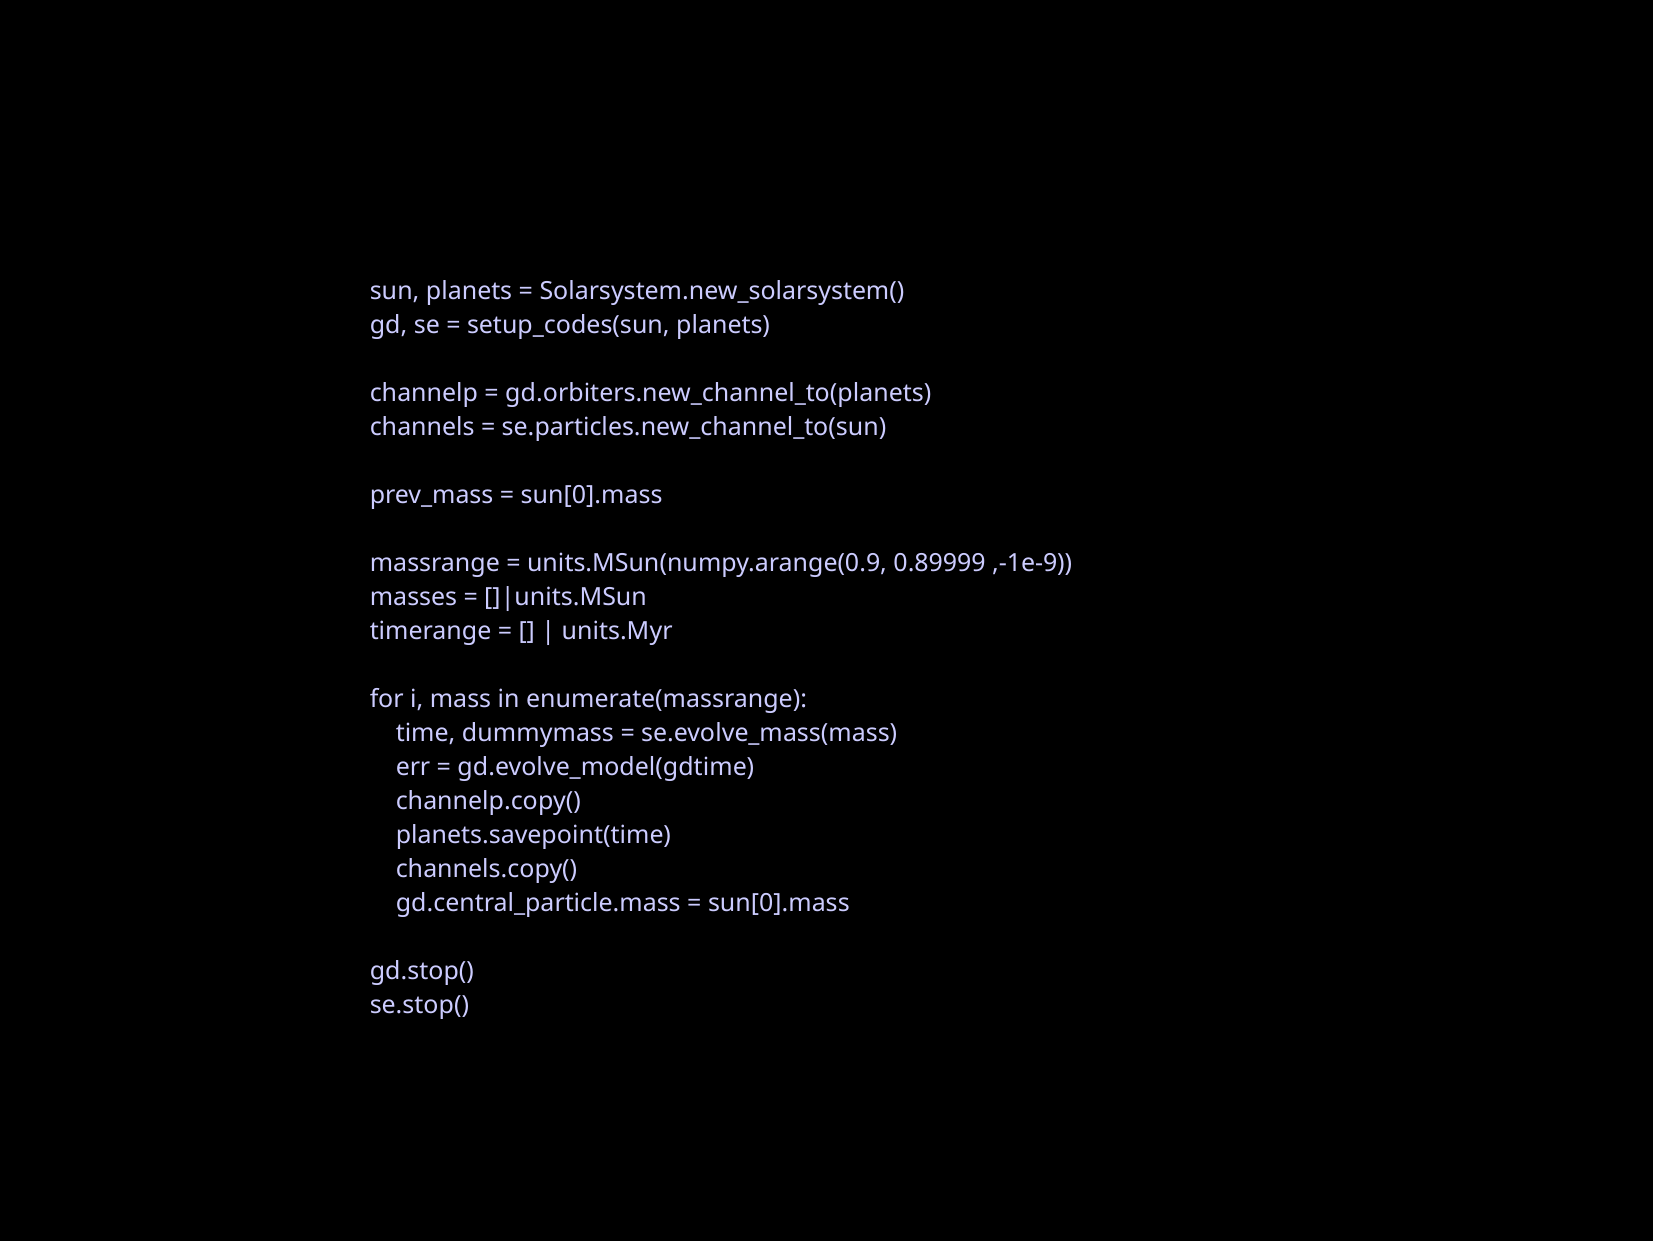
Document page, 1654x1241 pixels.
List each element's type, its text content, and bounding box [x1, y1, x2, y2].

text_box sun, planets = Solarsystem.new_solarsystem() gd, se = setup_codes(sun, planets) channelp = gd.orbiters.new_channel_to(planets) channels = se.particles.new_channel_to(sun) prev_mass = sun[0].mass massrange = units.MSun(numpy.arange(0.9, 0.89999 ,-1e-9)) masses = []|units.MSun timerange = [] | units.Myr for i, mass in enumerate(massrange): time, dummymass = se.evolve_mass(mass) err = gd.evolve_model(gdtime) channelp.copy() planets.savepoint(time) channels.copy() gd.central_particle.mass = sun[0].mass gd.stop() se.stop() [328, 265, 1322, 1000]
